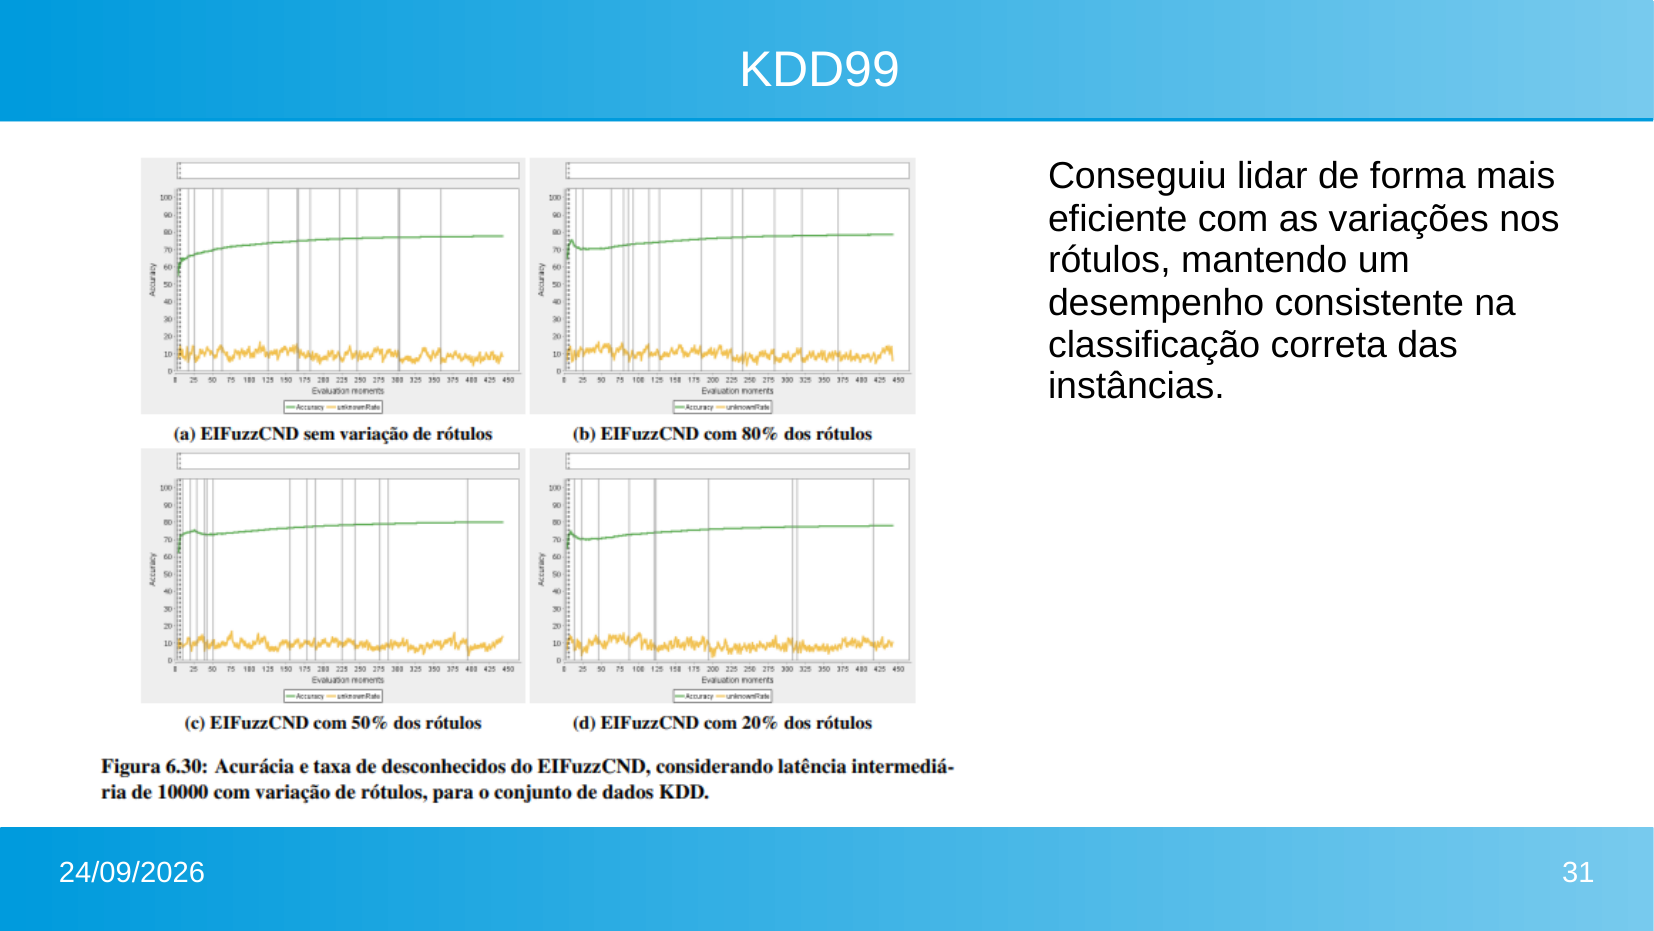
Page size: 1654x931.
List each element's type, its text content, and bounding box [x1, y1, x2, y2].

text_box Conseguiu lidar de forma mais eficiente com as variações nos rótulos, mantendo um desempenho consistente na classificação correta das instâncias. [1033, 147, 1625, 798]
title KDD99 [59, 29, 1595, 108]
picture [70, 141, 987, 823]
